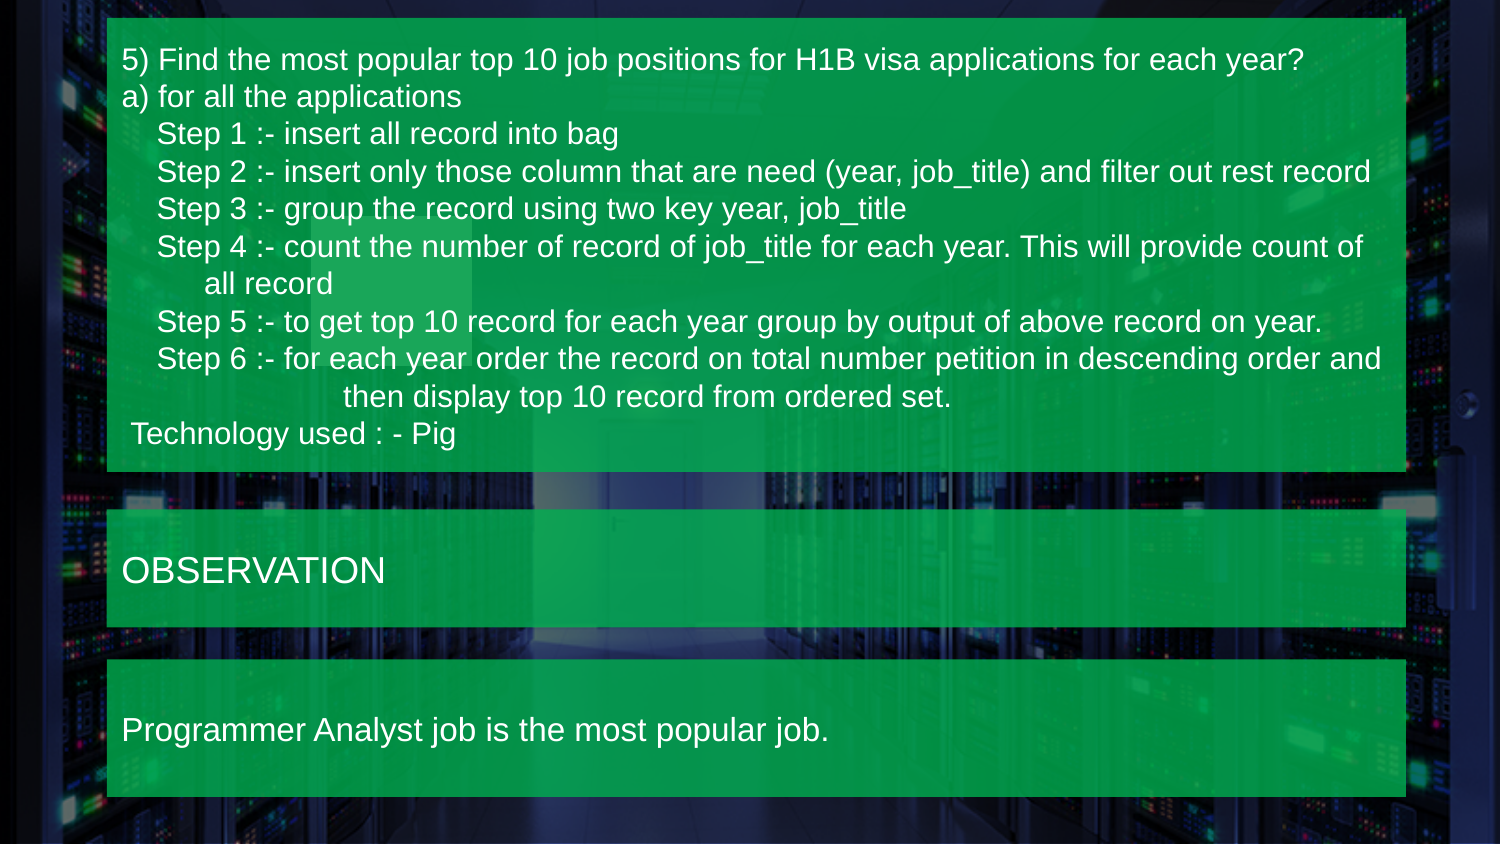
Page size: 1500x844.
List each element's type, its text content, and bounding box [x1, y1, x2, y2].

text_box OBSERVATION [107, 509, 1406, 627]
text_box Programmer Analyst job is the most popular job. [107, 659, 1406, 797]
text_box [0, 0, 1500, 844]
text_box 5) Find the most popular top 10 job positions for H1B visa applications for each year? a) for all the applications Step 1 :- insert all record into bag Step 2 :- insert only those column that are need (year, job_title) and filter out rest record Step 3 :- group the record using two key year, job_title Step 4 :- count the number of record of job_title for each year. This will provide count of all record Step 5 :- to get top 10 record for each year group by output of above record on year. Step 6 :- for each year order the record on total number petition in descending order and then display top 10 record from ordered set. Technology used : - Pig [107, 18, 1406, 472]
